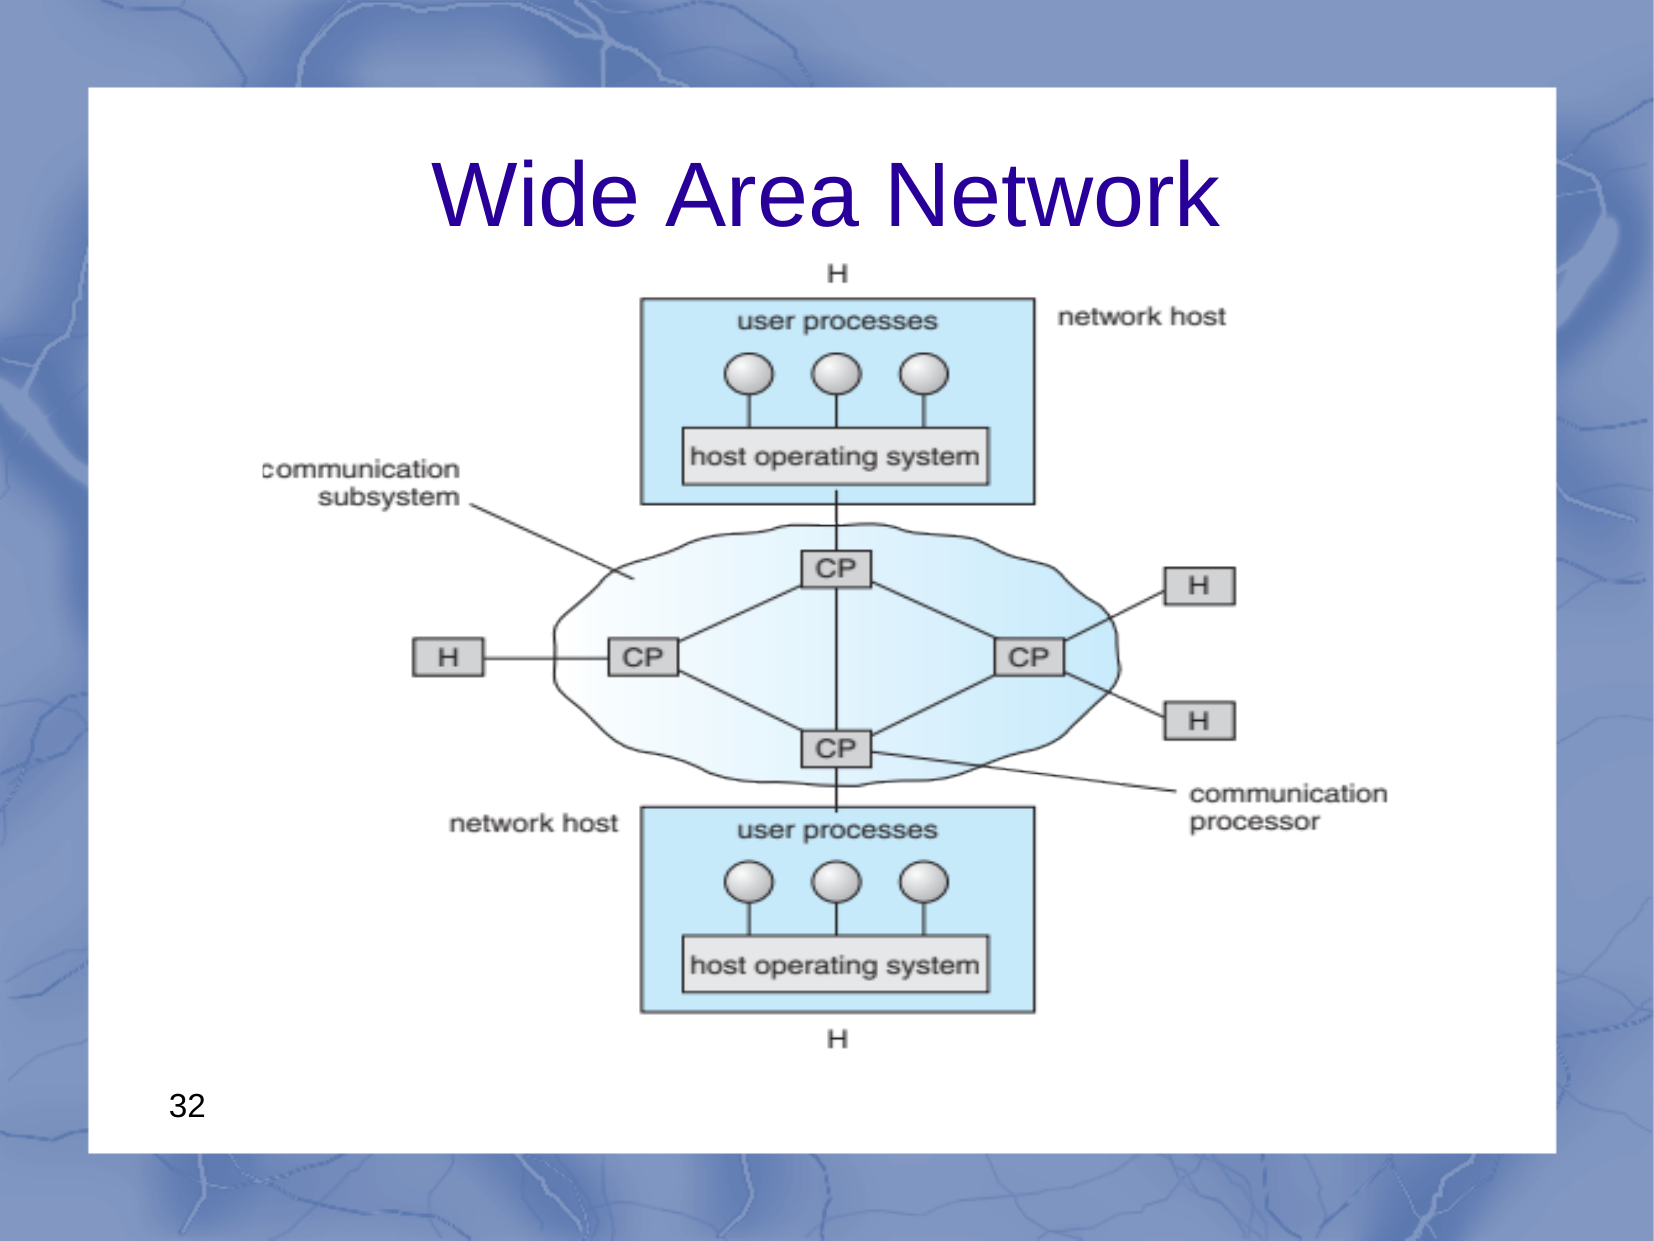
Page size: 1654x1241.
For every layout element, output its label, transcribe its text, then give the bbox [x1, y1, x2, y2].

picture [0, 0, 1654, 1241]
title Wide Area Network [118, 90, 1536, 298]
